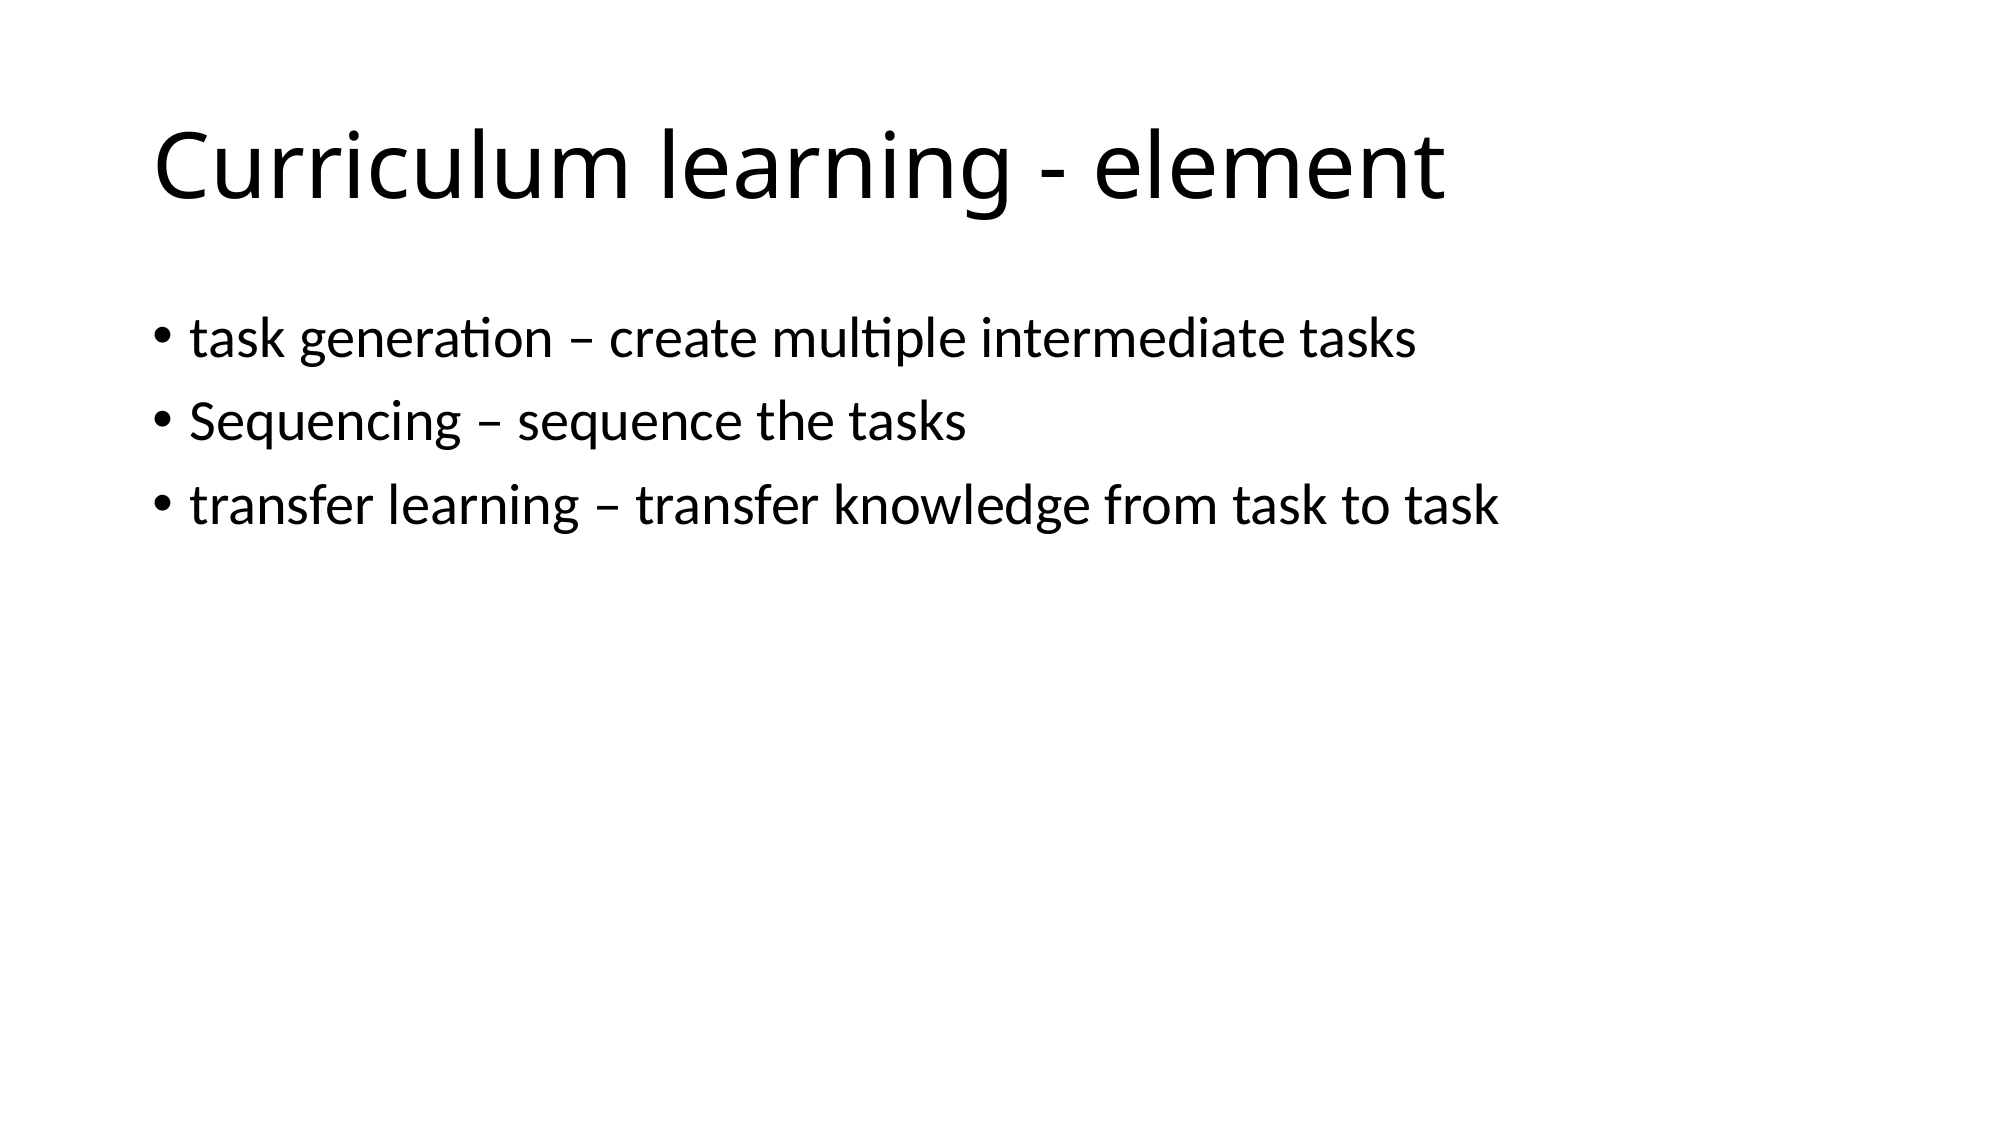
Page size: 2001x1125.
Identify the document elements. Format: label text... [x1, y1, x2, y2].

list task generation – create multiple intermediate tasks Sequencing – sequence the tasks transfer learning – transfer knowledge from task to task [137, 299, 1863, 1014]
title Curriculum learning - element [137, 59, 1863, 278]
